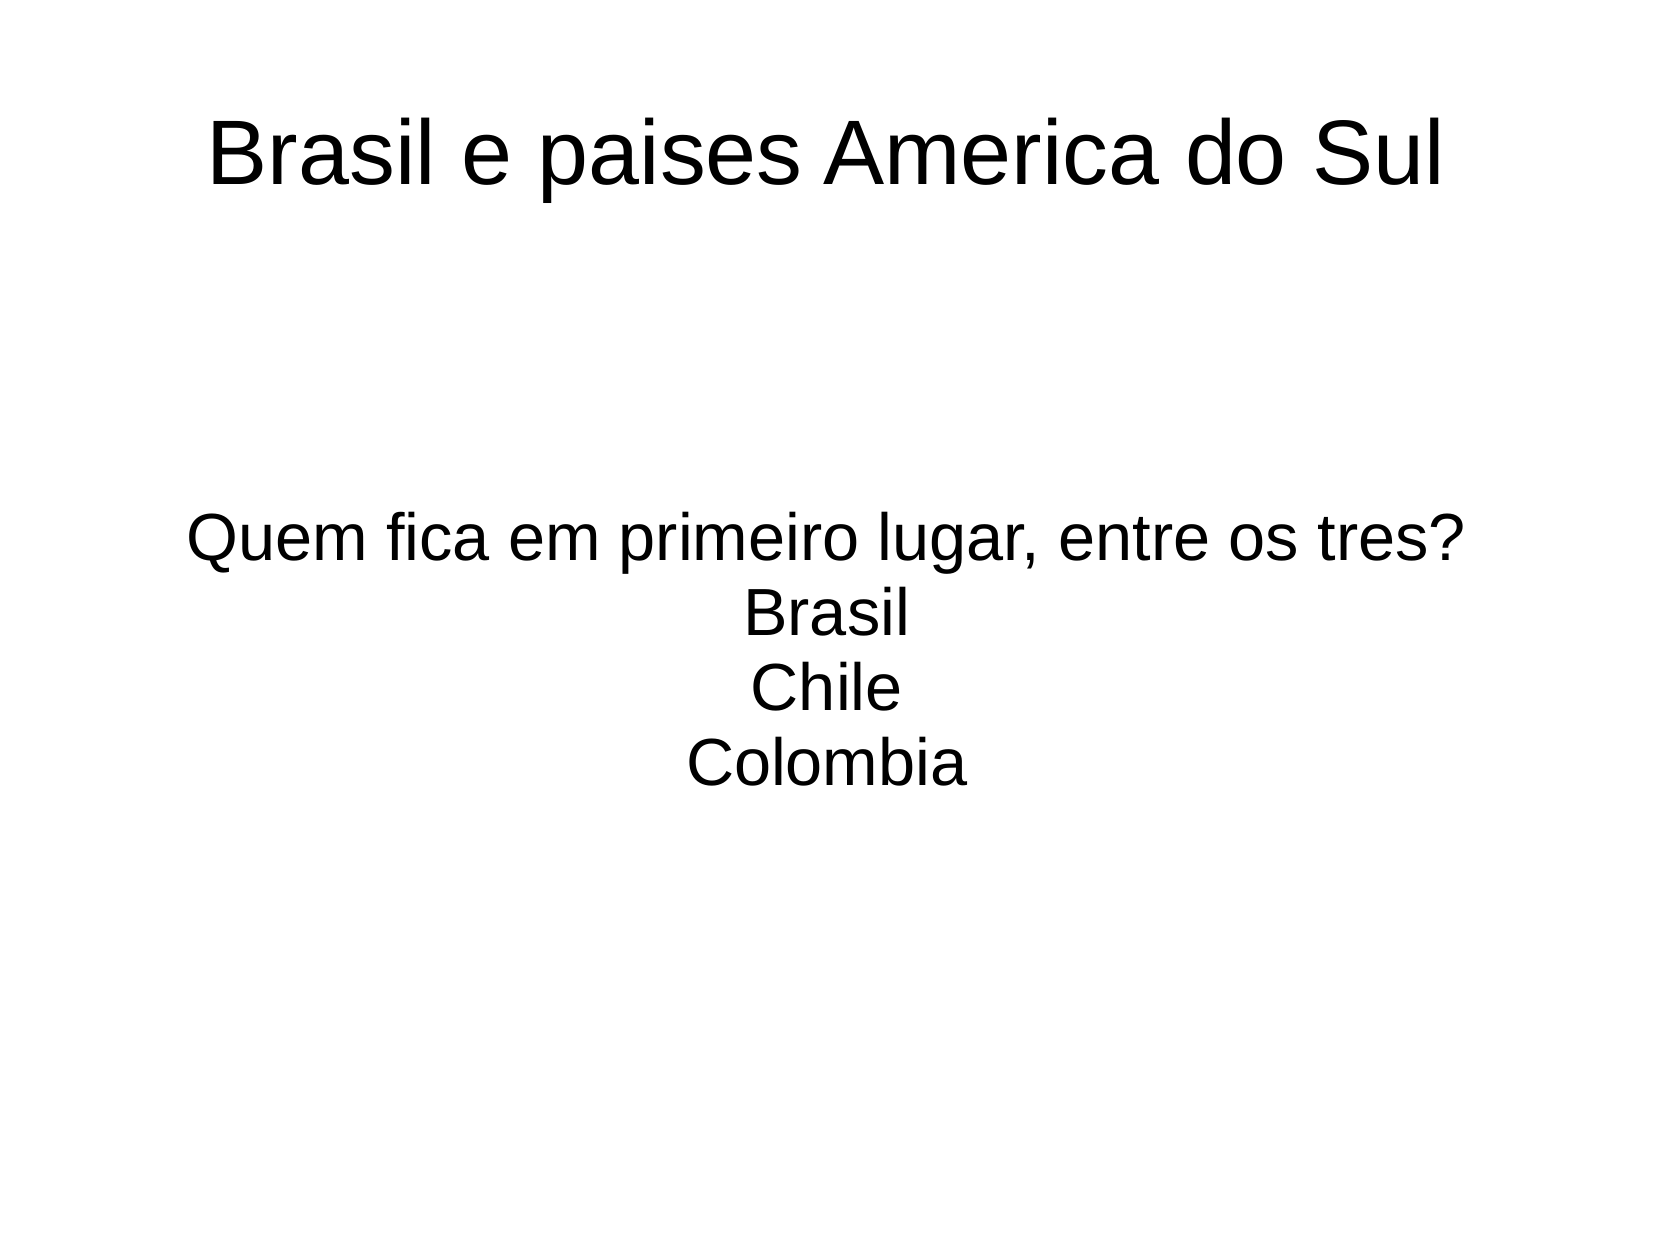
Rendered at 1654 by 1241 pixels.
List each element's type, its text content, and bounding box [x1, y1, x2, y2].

title Brasil e paises America do Sul [82, 49, 1571, 257]
subtitle Quem fica em primeiro lugar, entre os tres? Brasil Chile Colombia [82, 290, 1571, 1010]
